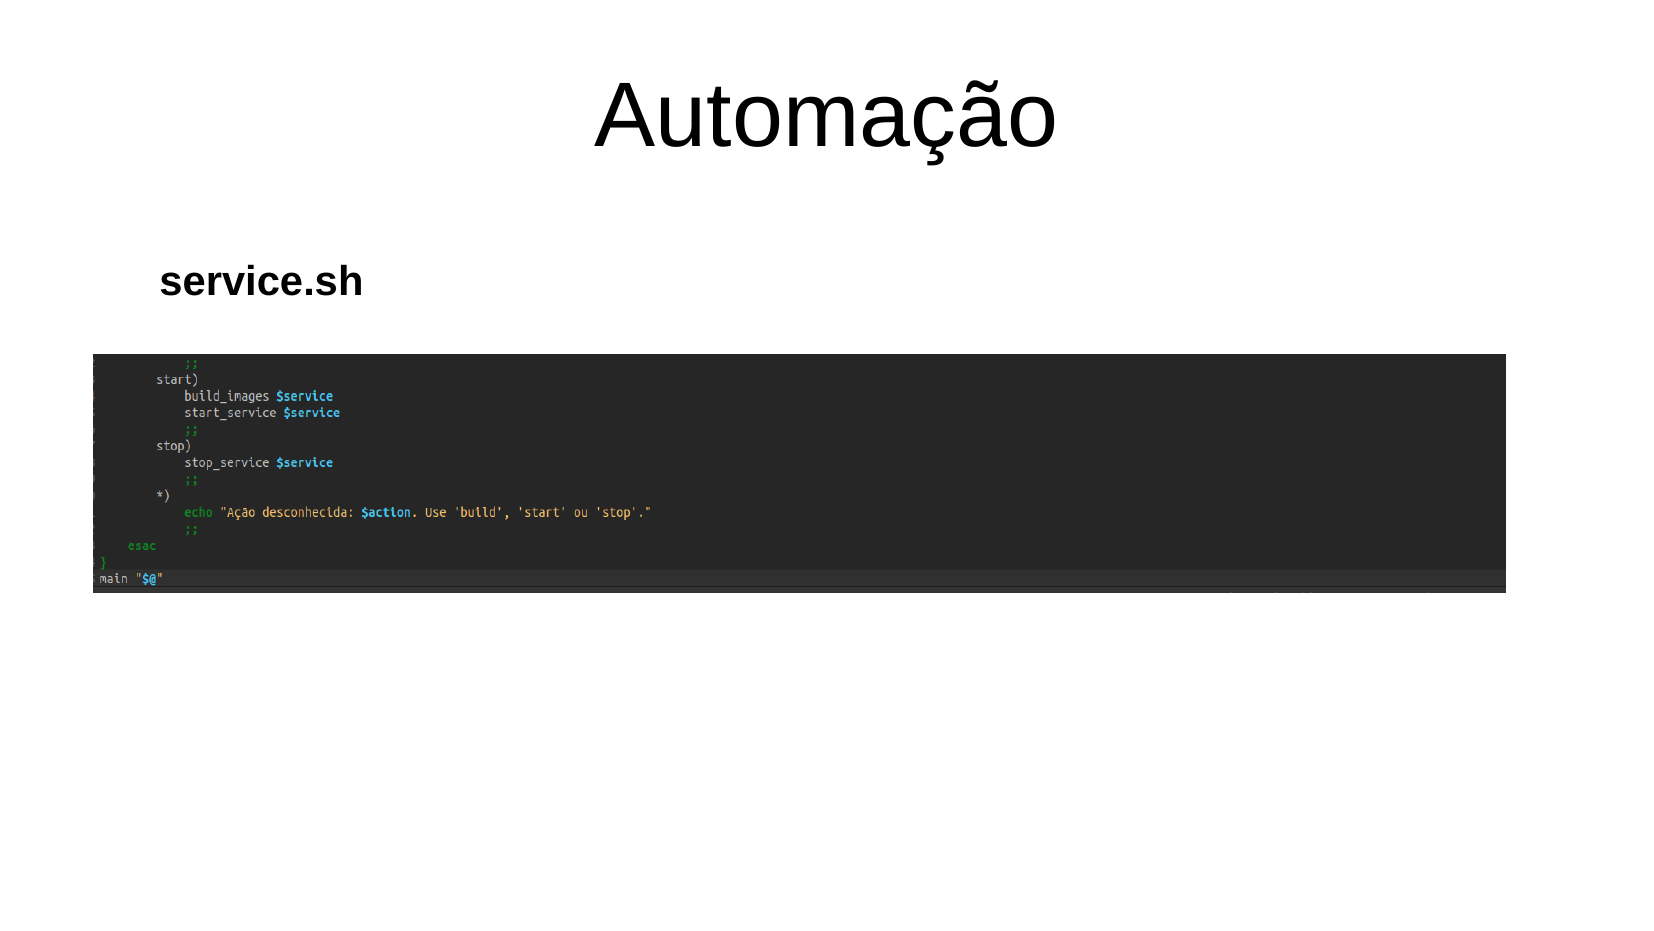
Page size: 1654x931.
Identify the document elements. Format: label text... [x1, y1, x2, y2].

title Automação [82, 37, 1571, 193]
picture [93, 354, 1506, 593]
list service.sh [88, 258, 1577, 473]
